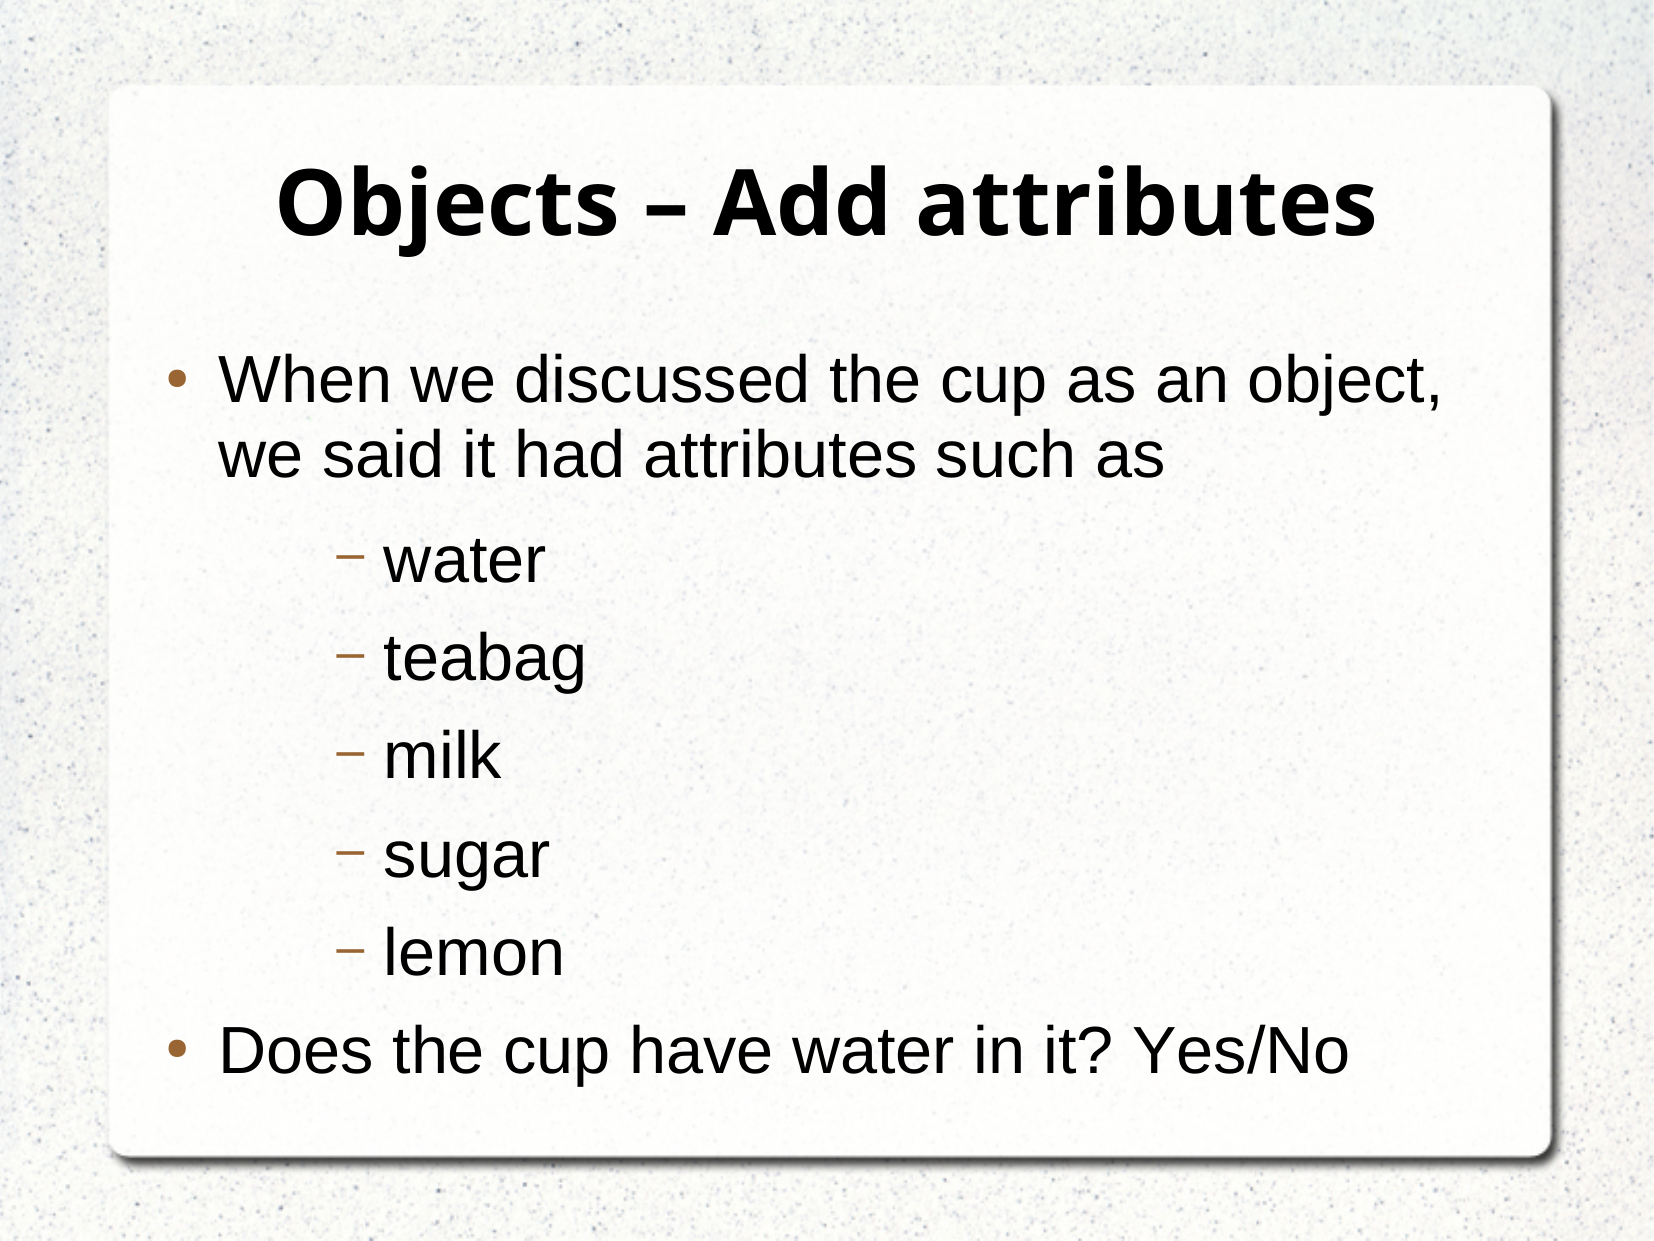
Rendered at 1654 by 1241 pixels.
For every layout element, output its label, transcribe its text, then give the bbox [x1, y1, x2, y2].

title Objects – Add attributes [118, 96, 1536, 304]
picture [0, 0, 1654, 1241]
list When we discussed the cup as an object, we said it had attributes such as water teabag milk sugar lemon Does the cup have water in it? Yes/No [147, 342, 1506, 1087]
